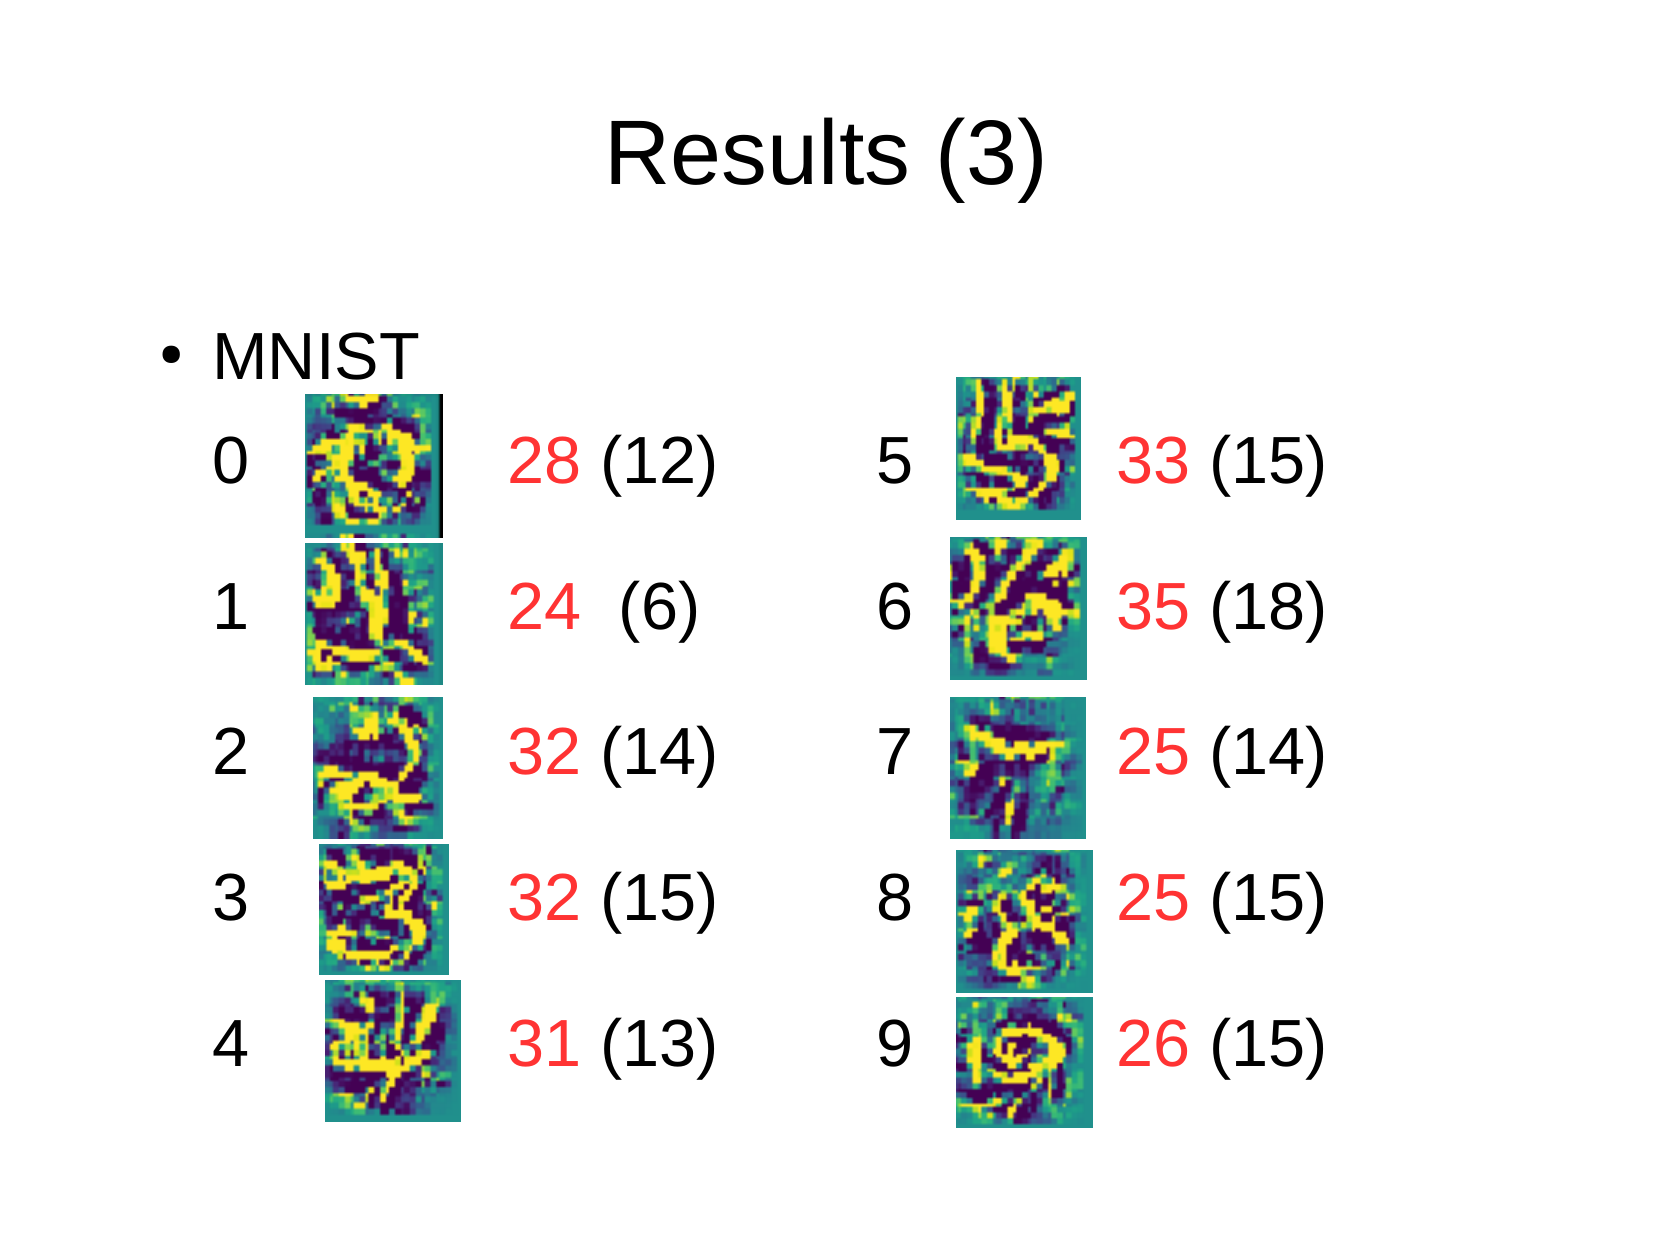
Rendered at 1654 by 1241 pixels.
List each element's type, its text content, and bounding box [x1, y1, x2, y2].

picture [950, 537, 1087, 680]
picture [305, 394, 443, 538]
title Results (3) [82, 49, 1571, 257]
picture [950, 697, 1086, 839]
picture [325, 980, 461, 1123]
picture [956, 997, 1093, 1128]
picture [319, 844, 449, 975]
list MNIST 0 28 (12) 5 33 (15) 1 24 (6) 6 35 (18) 2 32 (14) 7 25 (14) 3 32 (15) 8 25 (15) 4 31 (13) 9 26 (15) [141, 318, 1630, 1241]
picture [305, 543, 443, 686]
picture [956, 377, 1081, 520]
picture [956, 850, 1093, 993]
picture [313, 697, 443, 839]
